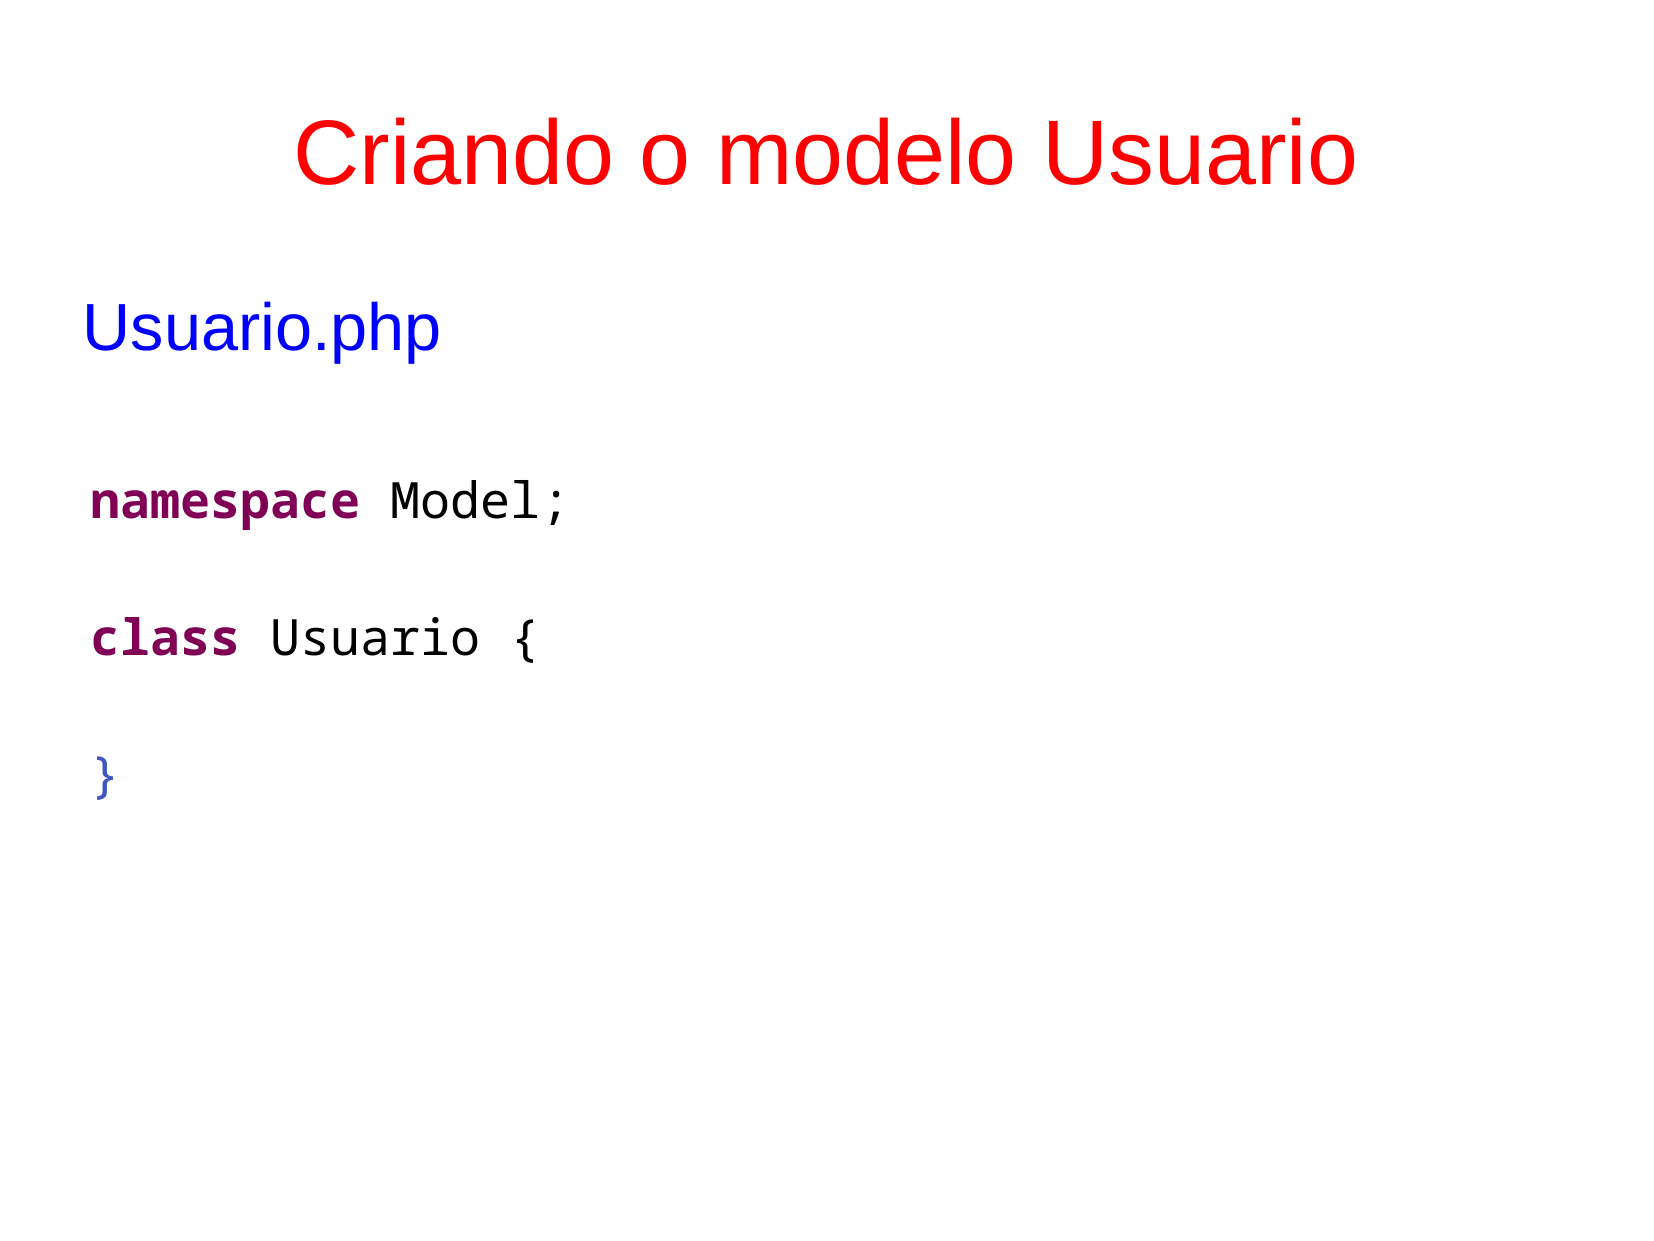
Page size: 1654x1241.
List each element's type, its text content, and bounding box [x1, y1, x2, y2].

title Criando o modelo Usuario [82, 49, 1571, 257]
subtitle Usuario.php [82, 290, 1571, 389]
text_box namespace Model; class Usuario { } [75, 389, 1624, 1170]
